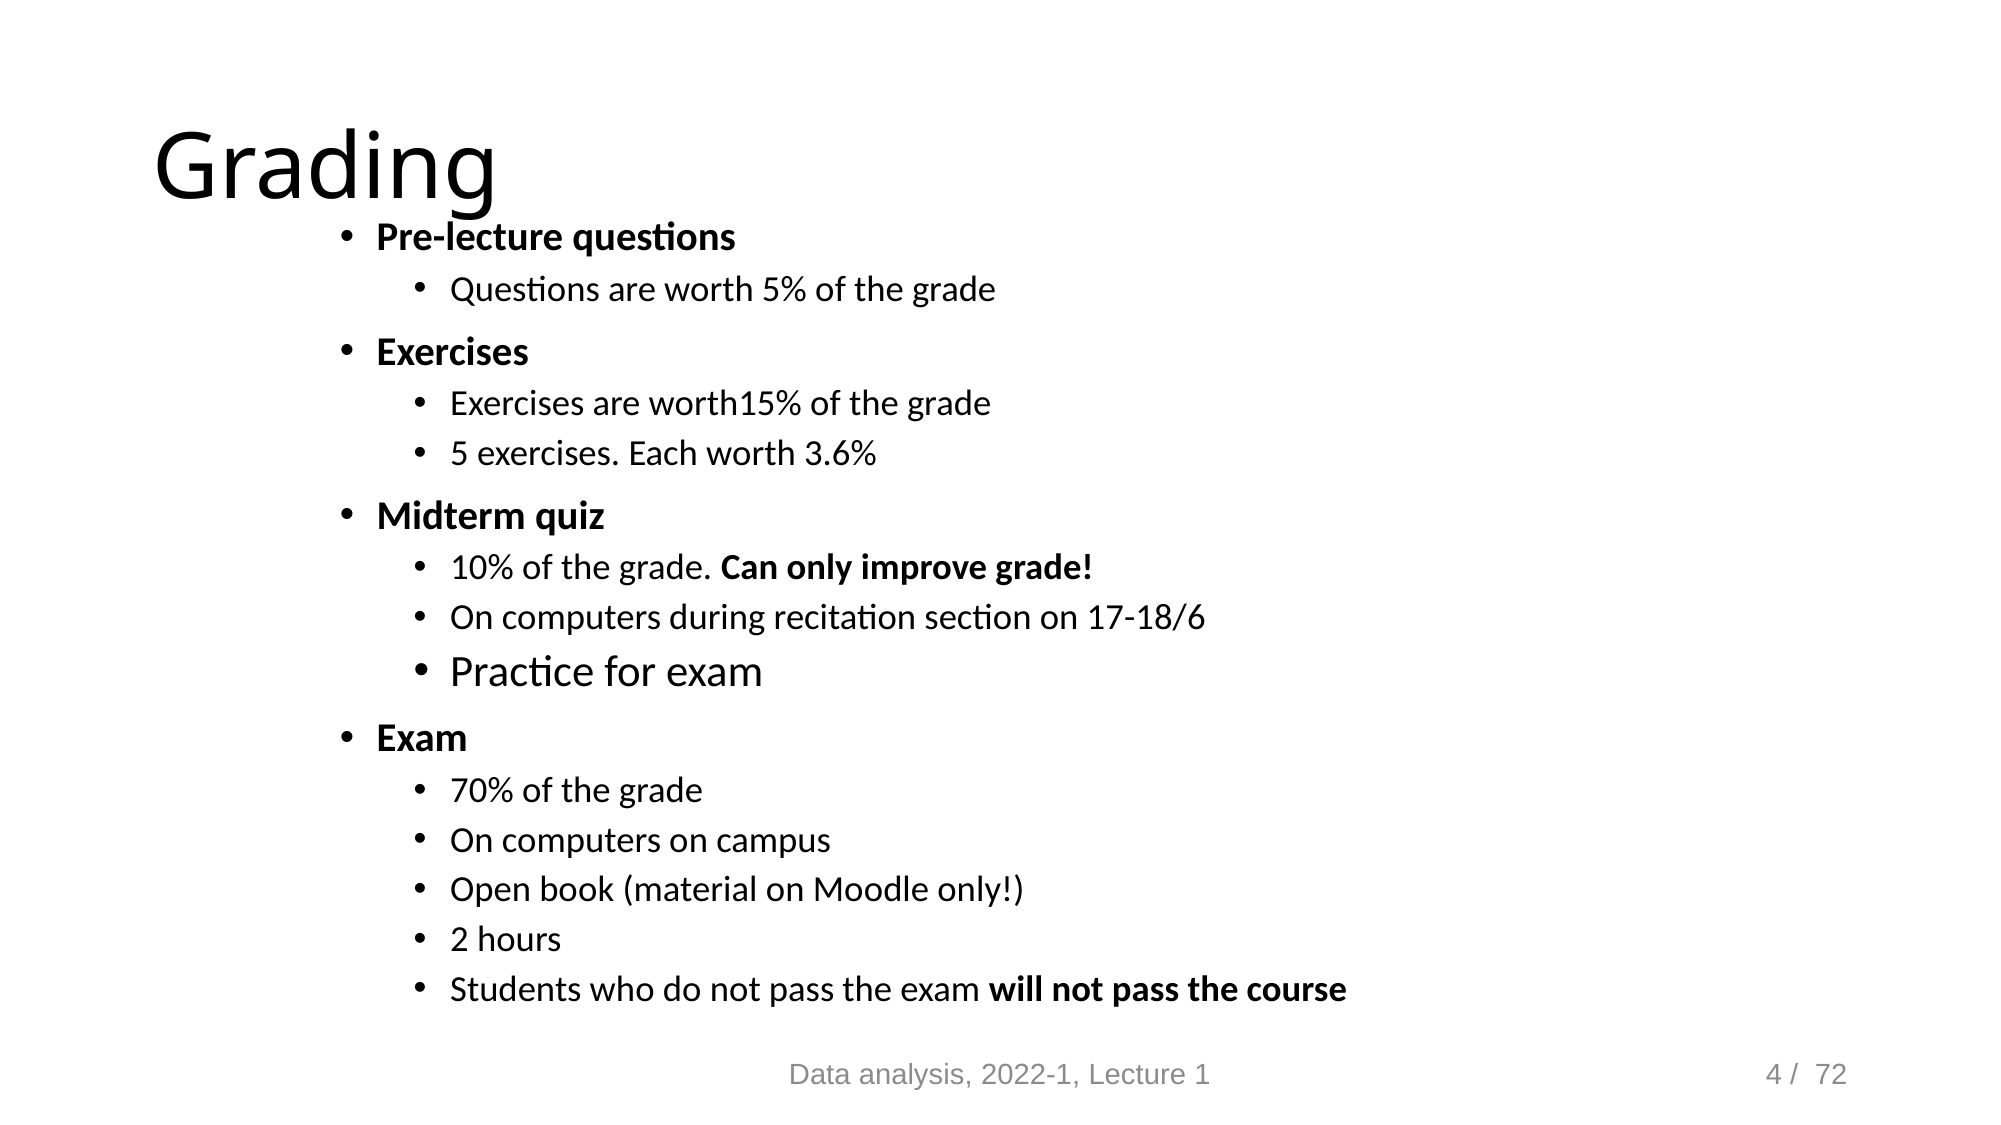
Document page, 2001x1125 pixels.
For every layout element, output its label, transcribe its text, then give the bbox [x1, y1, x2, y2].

list Pre-lecture questions Questions are worth 5% of the grade Exercises Exercises are worth15% of the grade 5 exercises. Each worth 3.6% Midterm quiz 10% of the grade. Can only improve grade! On computers during recitation section on 17-18/6 Practice for exam Exam 70% of the grade On computers on campus Open book (material on Moodle only!) 2 hours Students who do not pass the exam will not pass the course [324, 208, 1675, 1024]
slide_number <number> / 72 [1412, 1042, 1863, 1103]
footer Data analysis, 2022-1, Lecture 1 [662, 1042, 1338, 1103]
title Grading [137, 59, 1863, 278]
